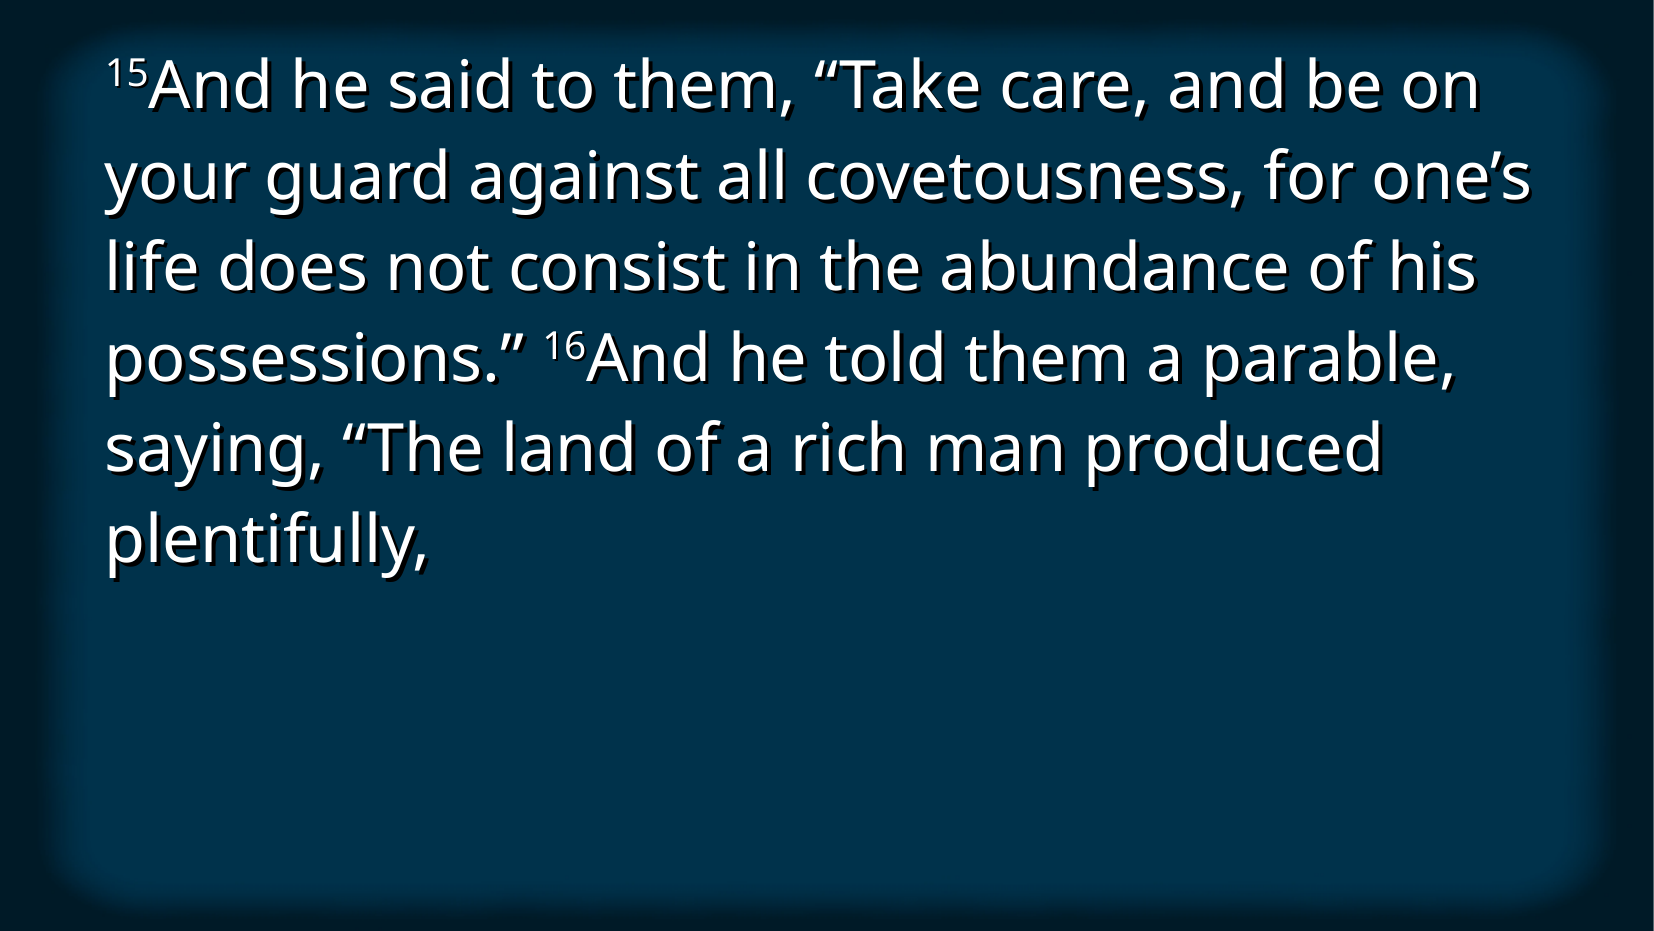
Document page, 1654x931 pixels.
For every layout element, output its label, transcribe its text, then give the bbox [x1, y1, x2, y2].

text_box 15And he said to them, “Take care, and be on your guard against all covetousness, for one’s life does not consist in the abundance of his possessions.” 16And he told them a parable, saying, “The land of a rich man produced plentifully, [90, 30, 1576, 489]
picture [0, 0, 1654, 931]
